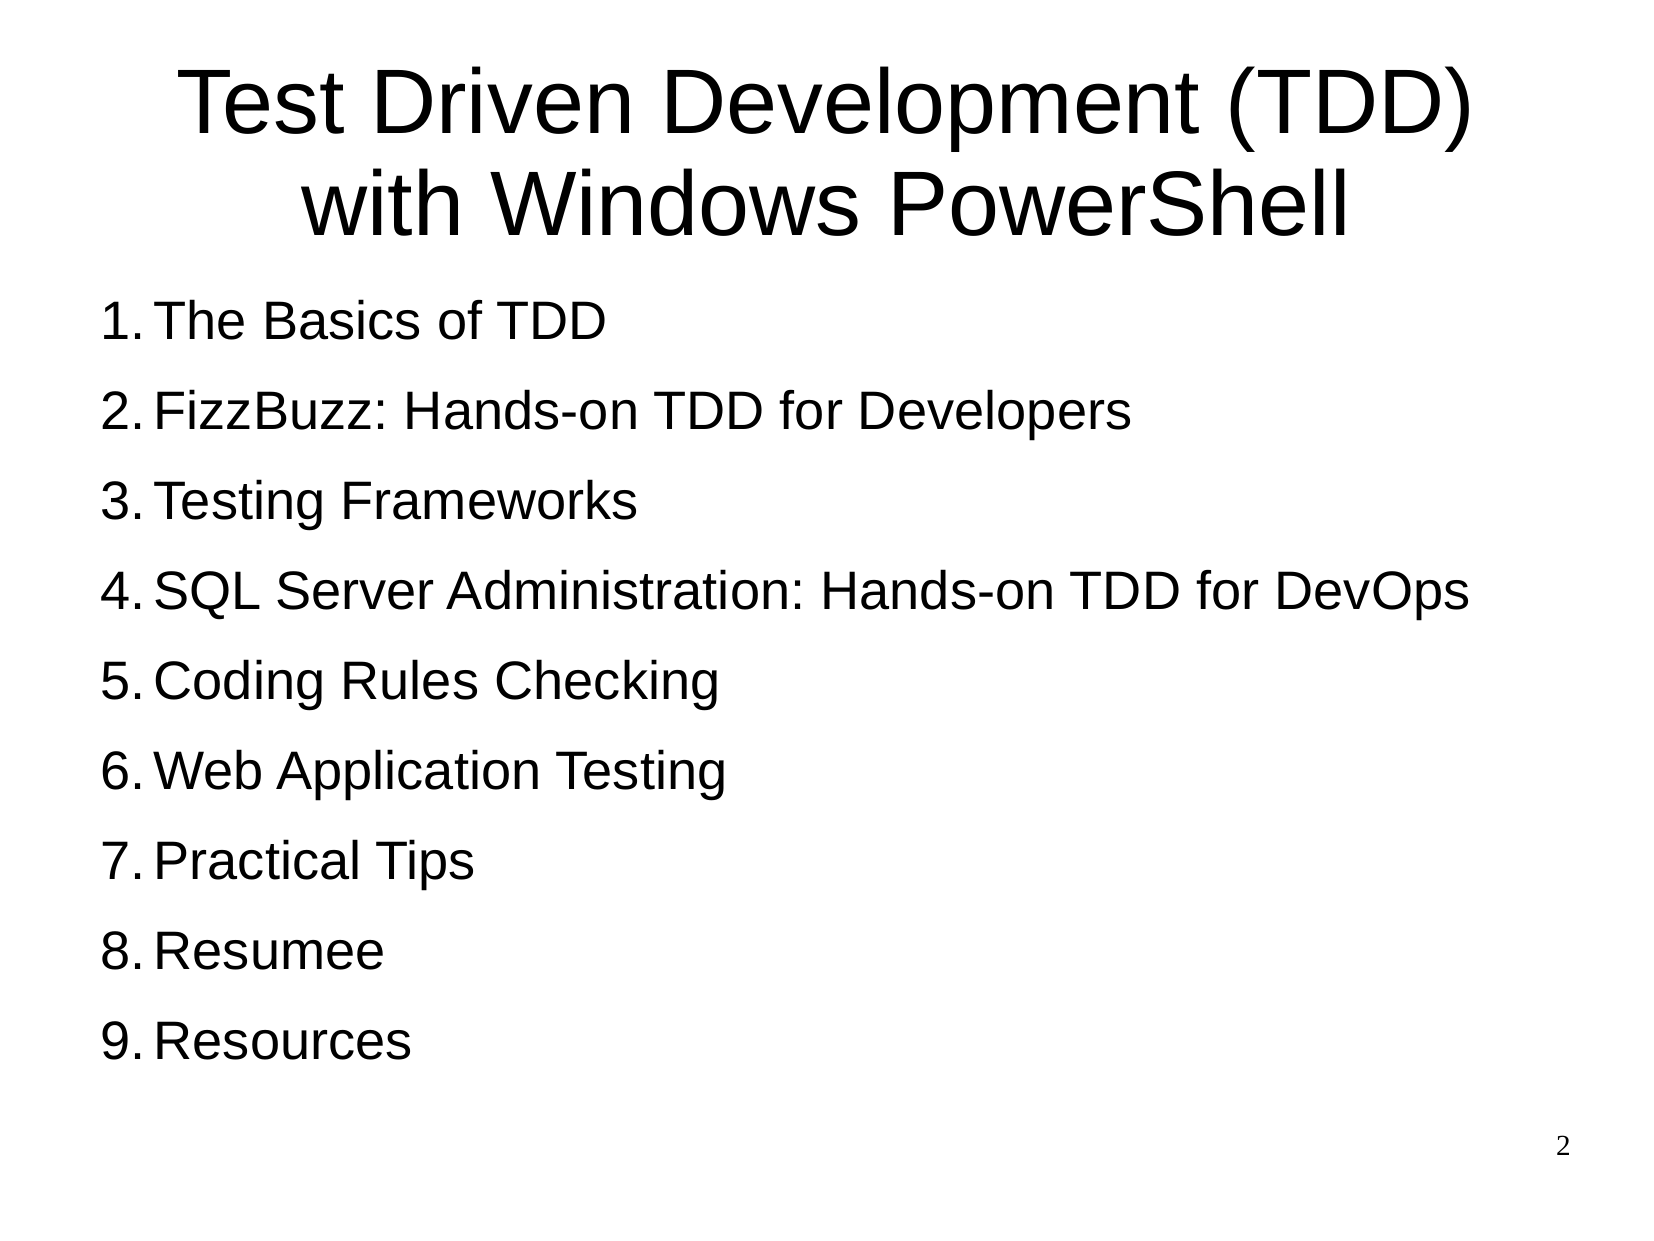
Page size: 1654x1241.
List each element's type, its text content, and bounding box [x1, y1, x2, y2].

title Test Driven Development (TDD) with Windows PowerShell [82, 49, 1571, 257]
list The Basics of TDD FizzBuzz: Hands-on TDD for Developers Testing Frameworks SQL Server Administration: Hands-on TDD for DevOps Coding Rules Checking Web Application Testing Practical Tips Resumee Resources [82, 290, 1571, 1072]
